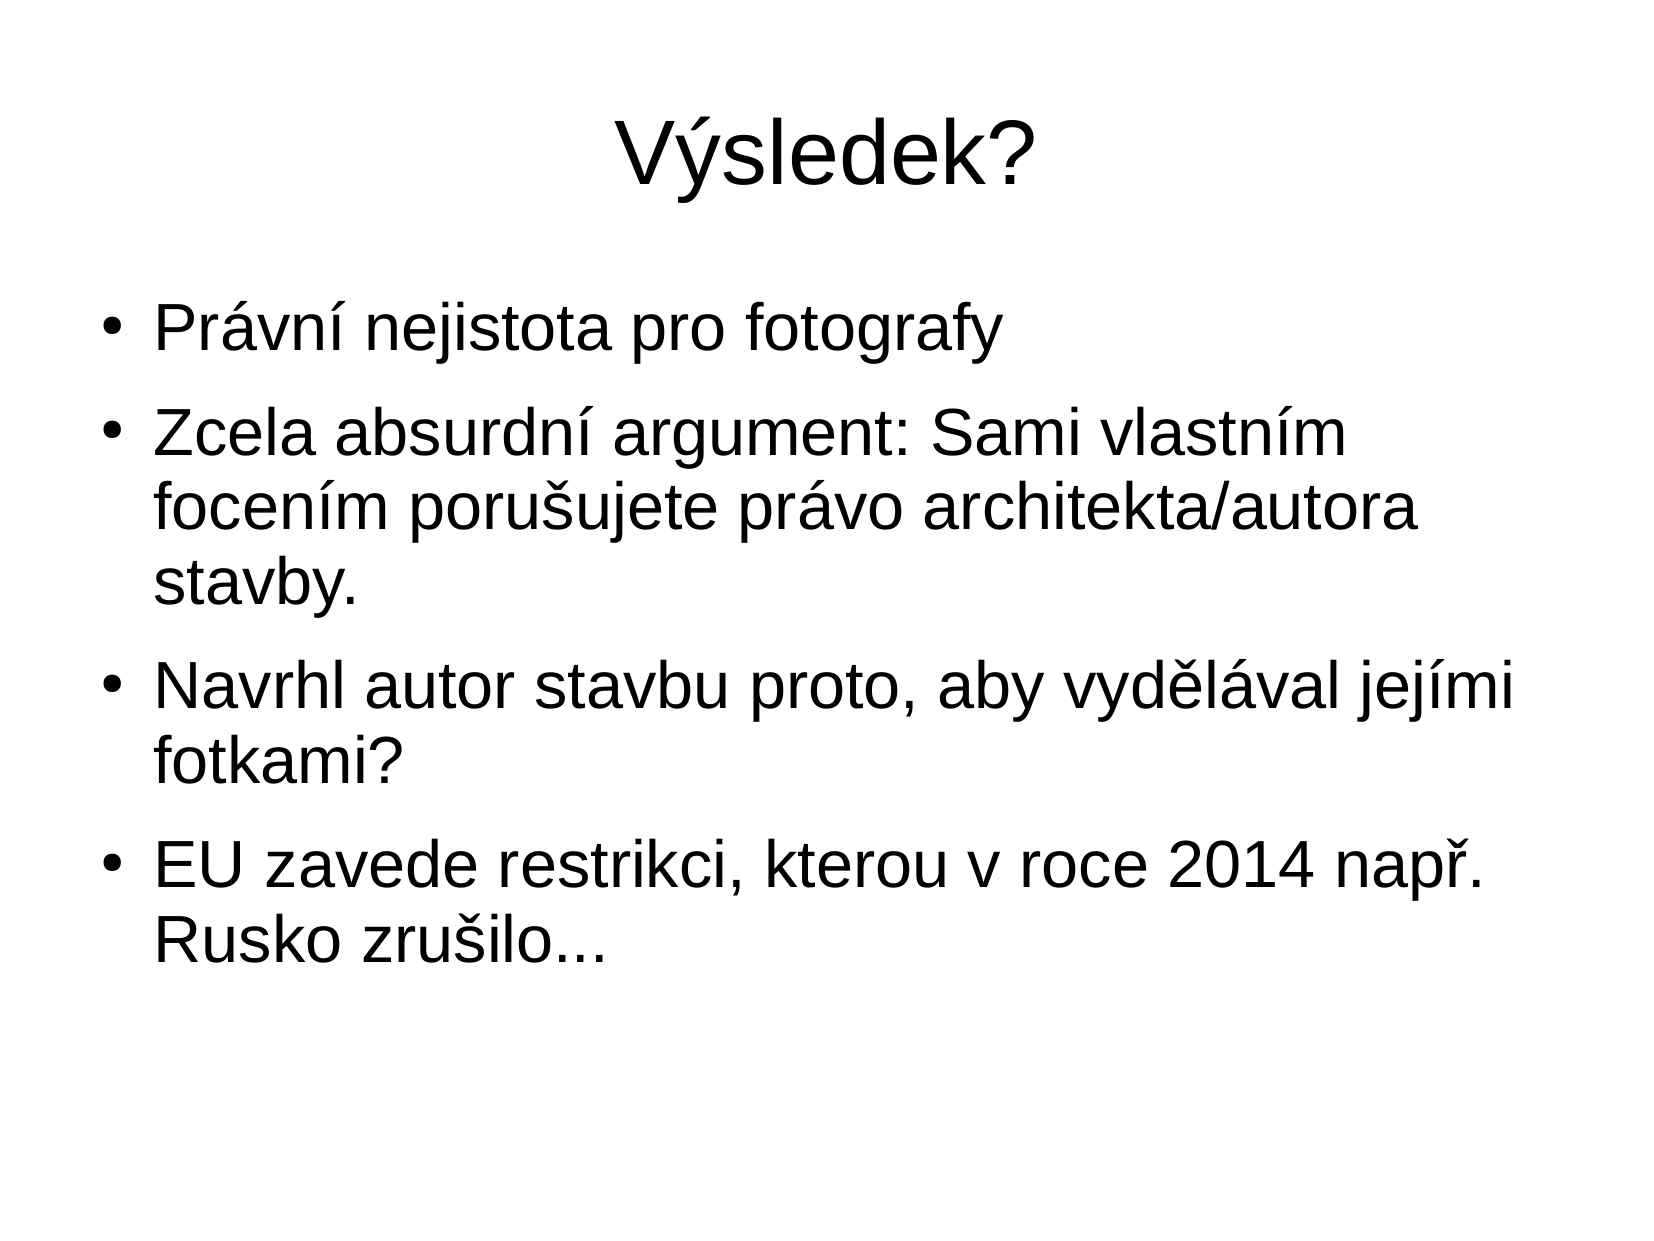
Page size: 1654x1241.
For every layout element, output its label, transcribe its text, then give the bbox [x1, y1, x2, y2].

title Výsledek? [82, 49, 1571, 257]
list Právní nejistota pro fotografy Zcela absurdní argument: Sami vlastním focením porušujete právo architekta/autora stavby. Navrhl autor stavbu proto, aby vydělával jejími fotkami? EU zavede restrikci, kterou v roce 2014 např. Rusko zrušilo... [82, 290, 1571, 1010]
